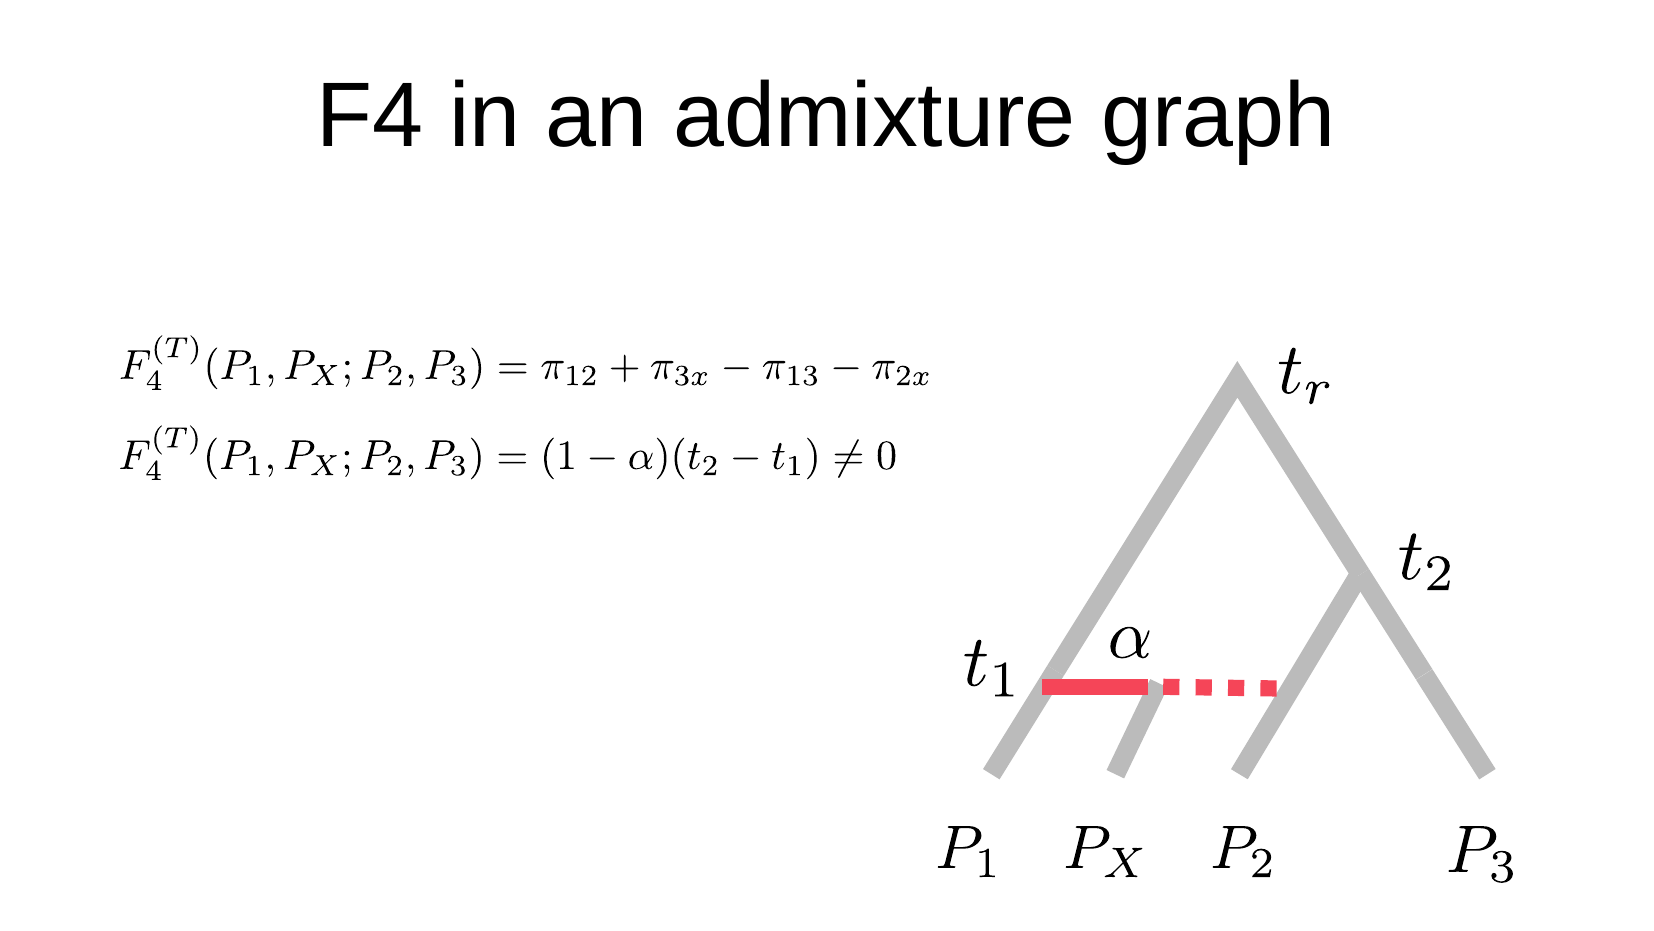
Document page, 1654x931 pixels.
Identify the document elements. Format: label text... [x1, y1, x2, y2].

picture [935, 345, 1516, 886]
text_box [120, 335, 929, 390]
text_box [120, 425, 896, 481]
title F4 in an admixture graph [82, 37, 1571, 193]
